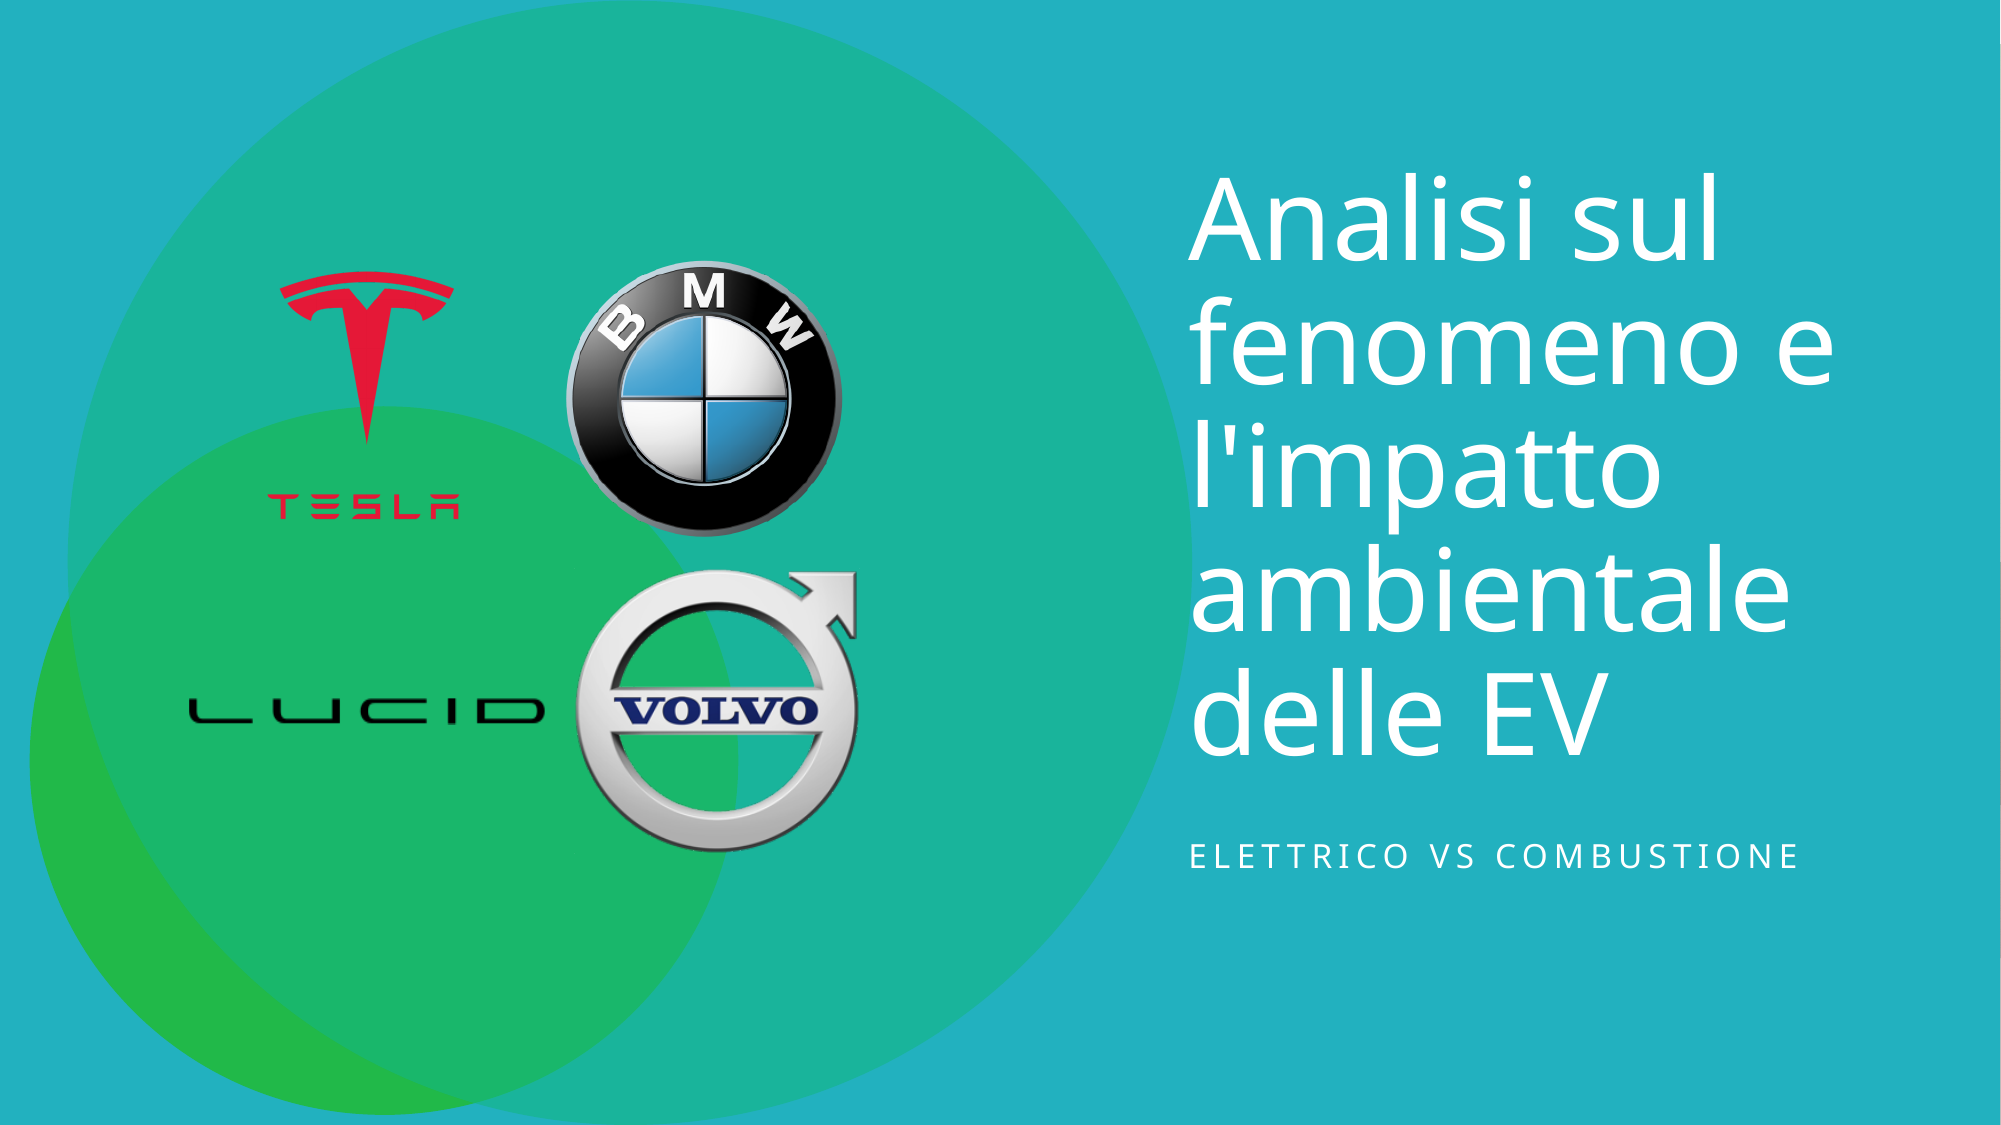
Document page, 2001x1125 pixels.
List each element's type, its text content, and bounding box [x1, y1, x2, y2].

text_box [0, 0, 2000, 1125]
title Analisi sul fenomeno e l'impatto ambientale delle EV [1173, 88, 1912, 788]
picture [561, 256, 846, 541]
subtitle Elettrico vs combustione [1173, 818, 1912, 1035]
picture [218, 250, 515, 547]
picture [188, 698, 546, 725]
picture [574, 568, 860, 854]
